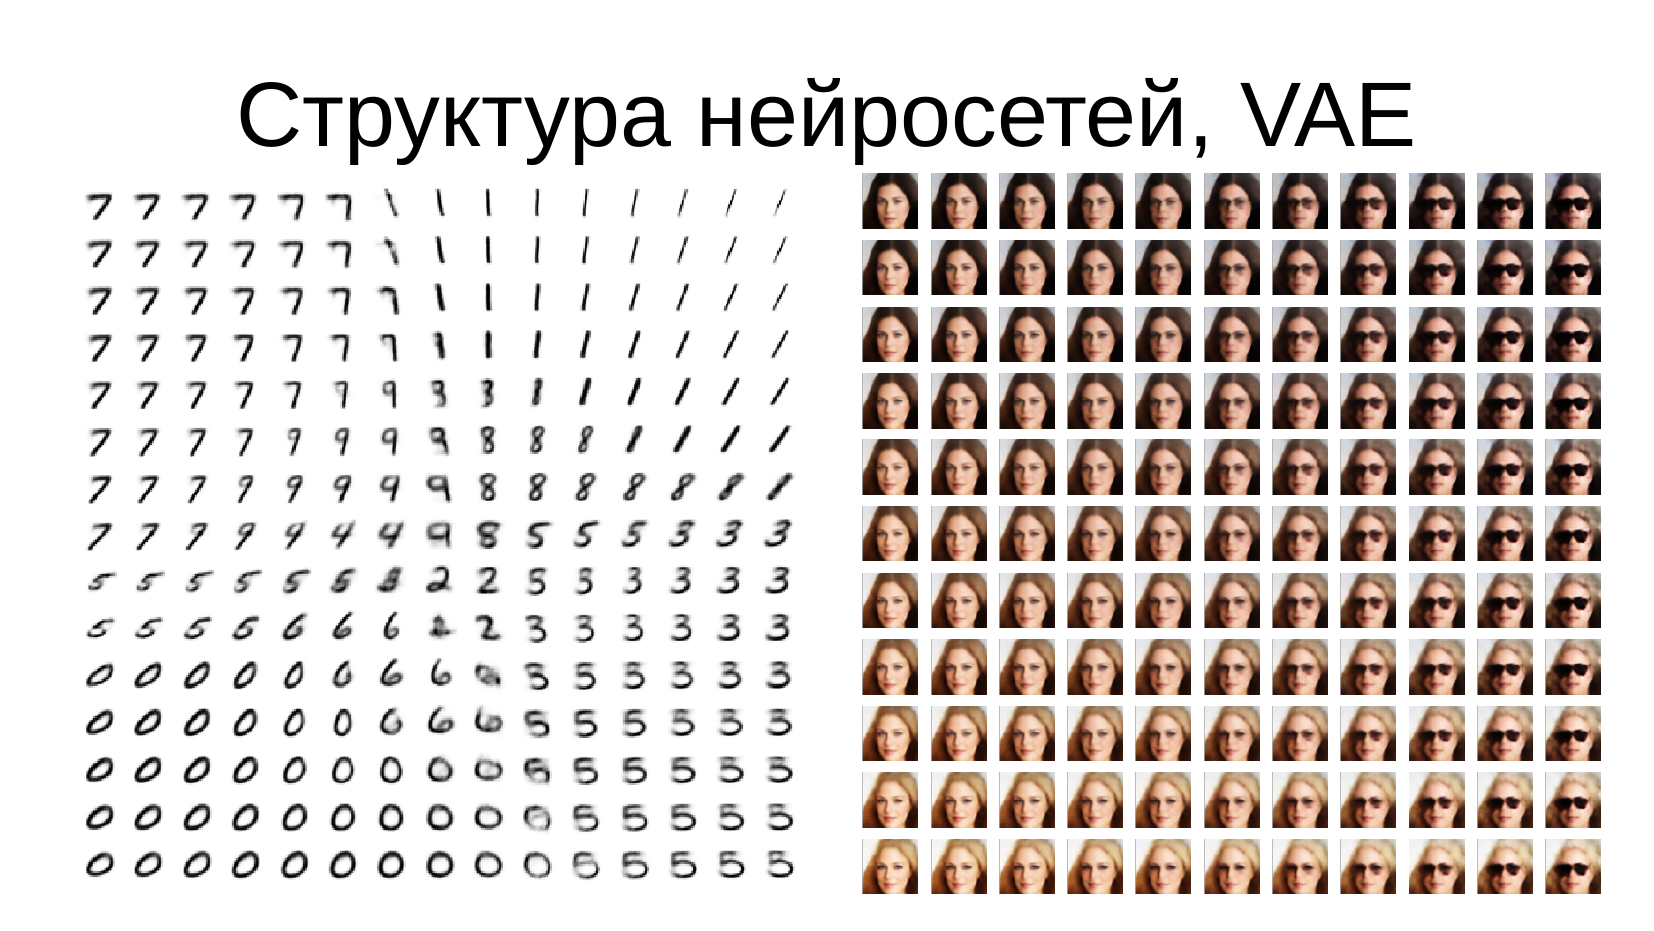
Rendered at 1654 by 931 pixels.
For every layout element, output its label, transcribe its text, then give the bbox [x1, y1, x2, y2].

picture [840, 164, 1606, 916]
picture [56, 176, 807, 904]
title Структура нейросетей, VAE [82, 37, 1571, 193]
